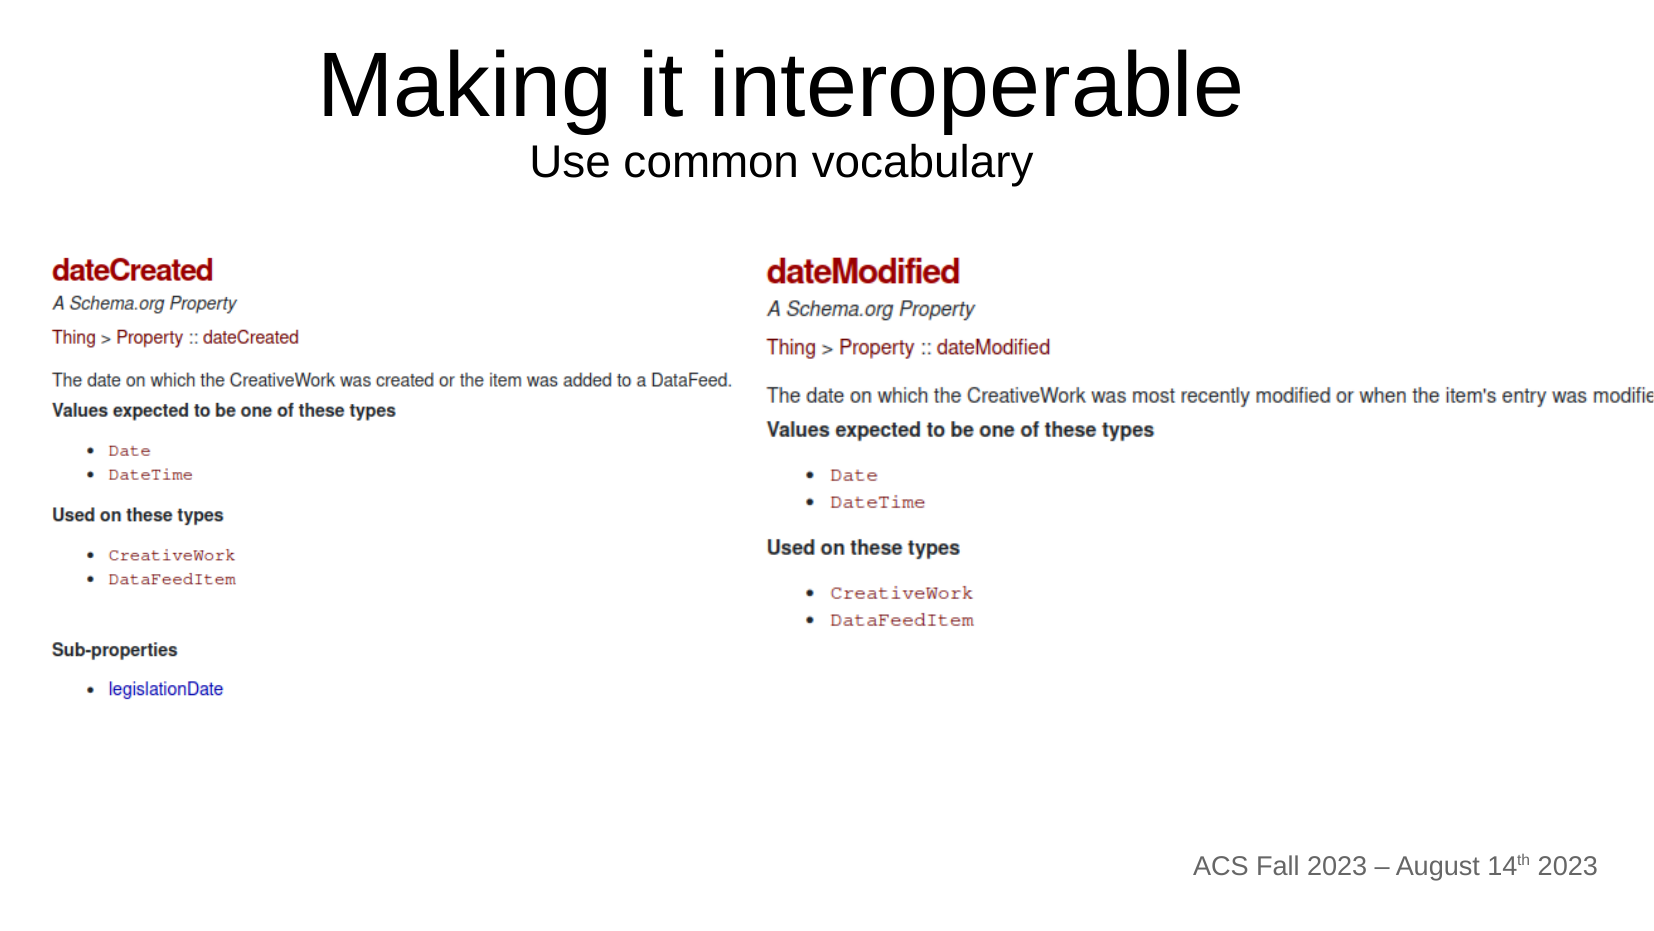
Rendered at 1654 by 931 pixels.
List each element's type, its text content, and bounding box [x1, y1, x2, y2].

text_box ACS Fall 2023 – August 14th 2023 [1162, 843, 1613, 901]
picture [37, 248, 1654, 713]
title Making it interoperable Use common vocabulary [37, 32, 1526, 188]
